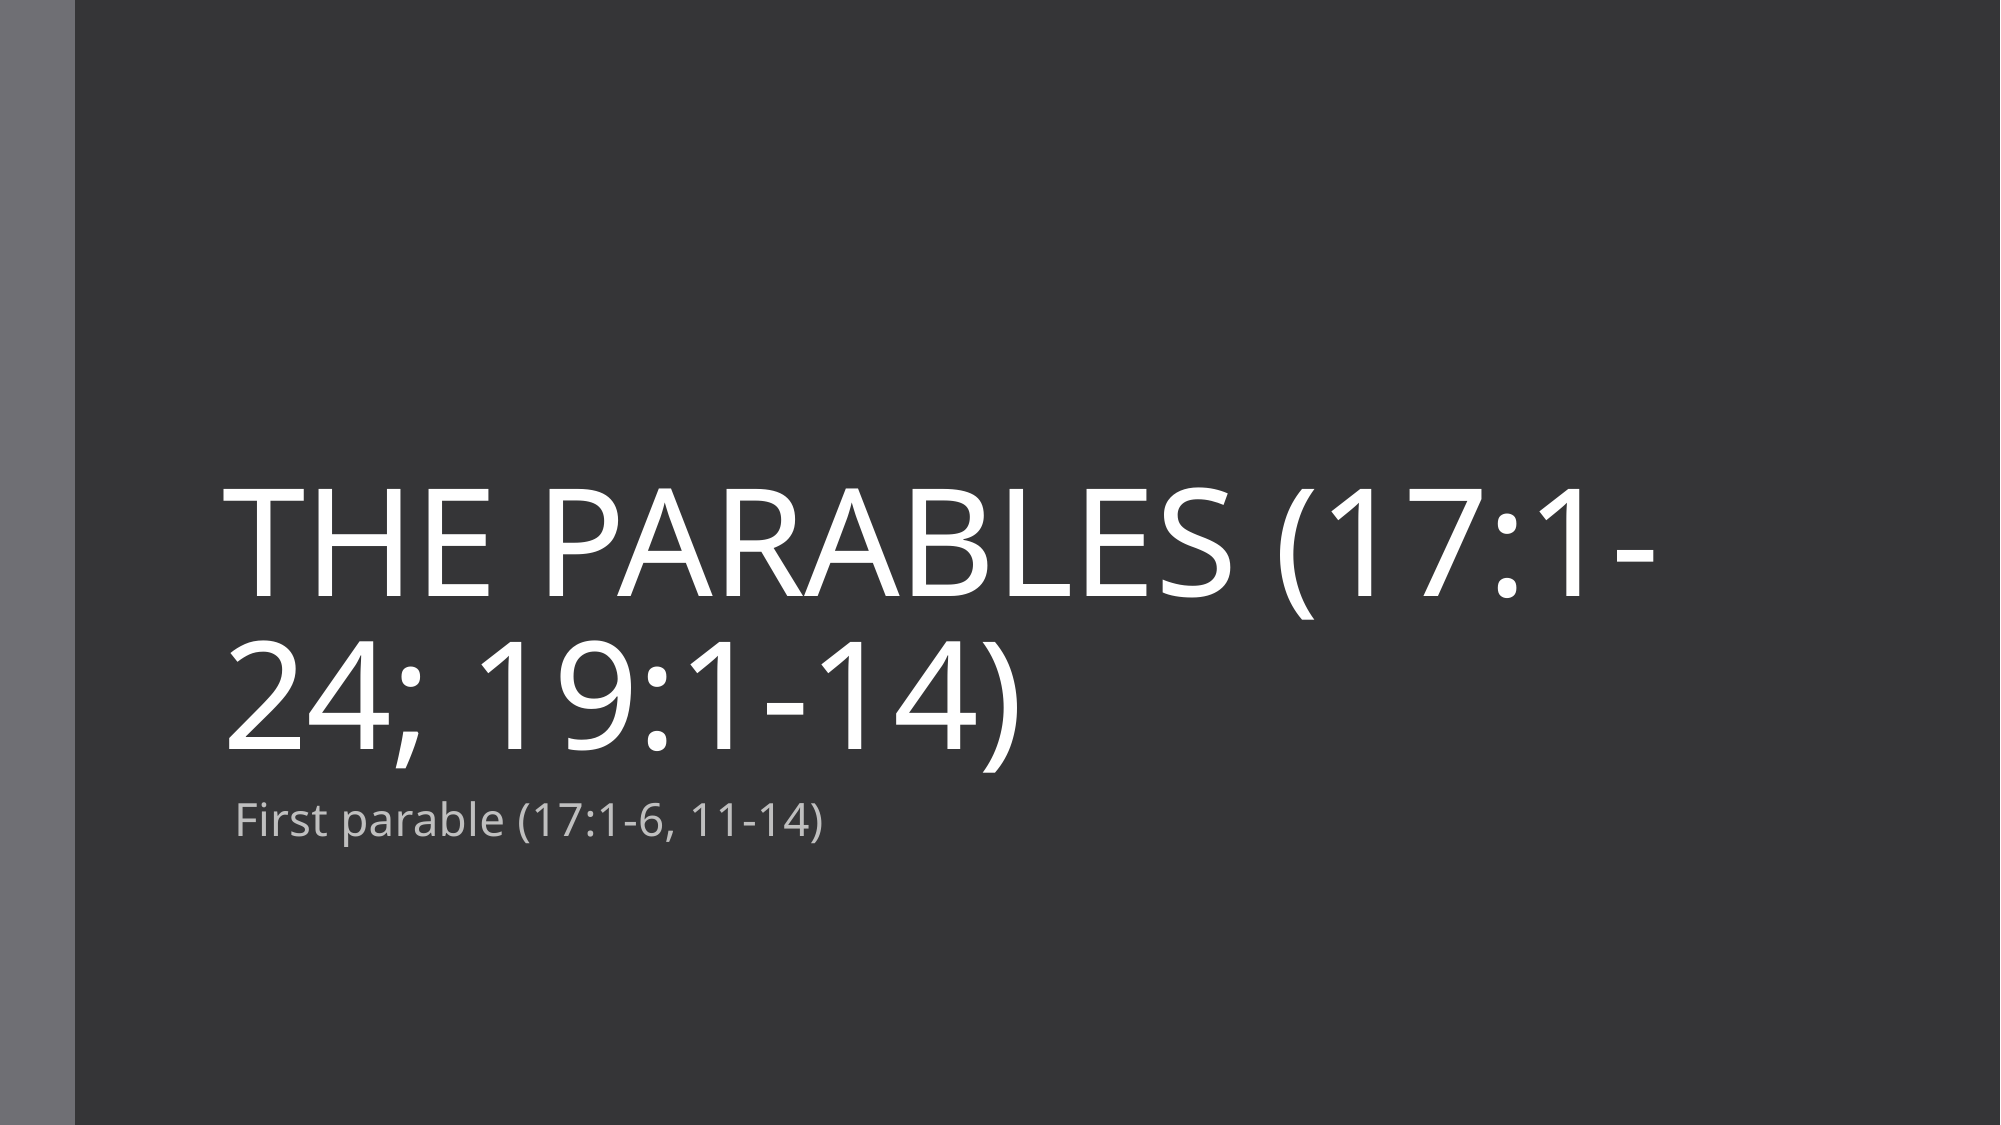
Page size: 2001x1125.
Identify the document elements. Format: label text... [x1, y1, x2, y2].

title THE PARABLES (17:1-24; 19:1-14) [206, 124, 1752, 787]
subtitle First parable (17:1-6, 11-14) [206, 787, 1752, 1066]
